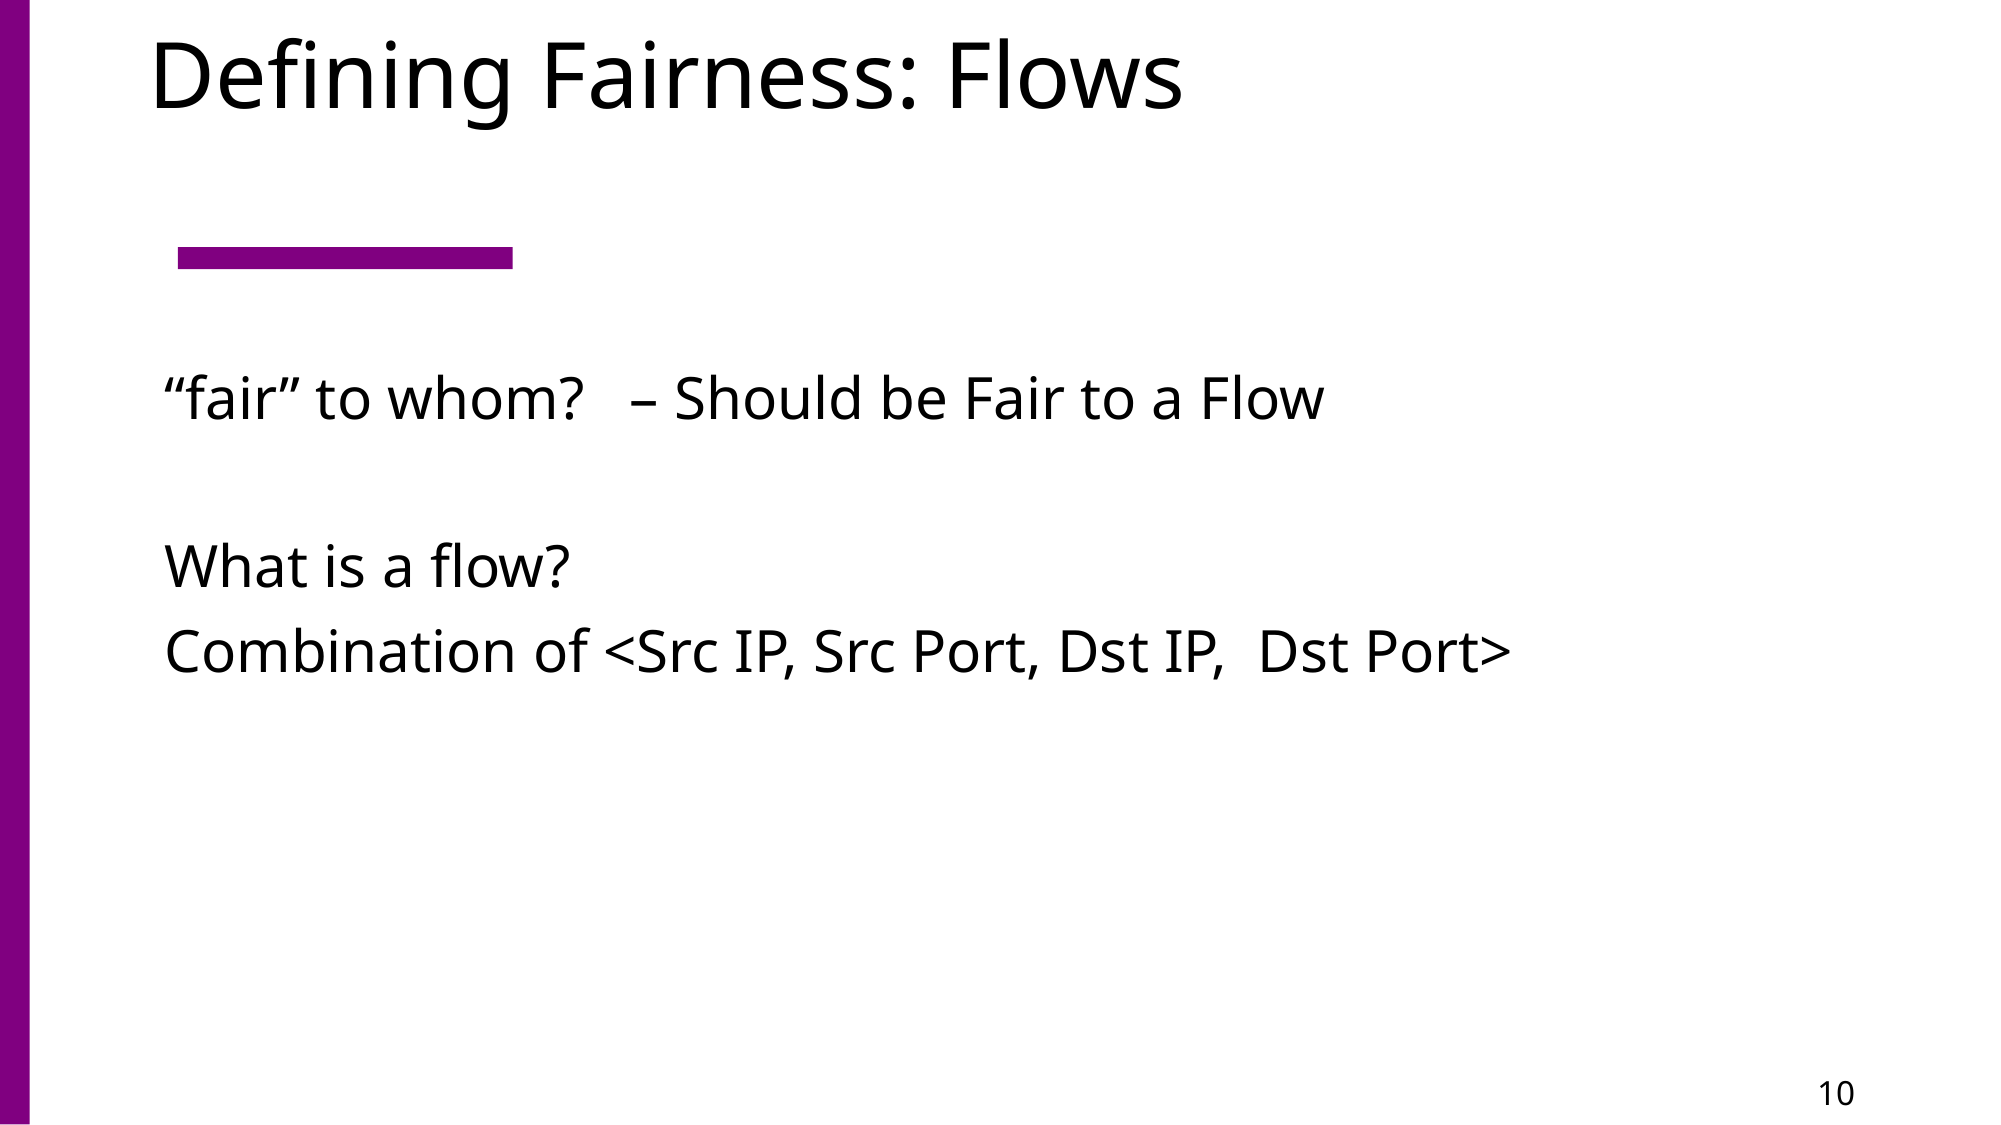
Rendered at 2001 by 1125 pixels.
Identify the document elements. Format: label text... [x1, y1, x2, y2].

list “fair” to whom? – Should be Fair to a Flow What is a flow? Combination of <Src IP, Src Port, Dst IP, Dst Port> [149, 184, 1959, 1024]
title Defining Fairness: Flows [133, 9, 1946, 135]
